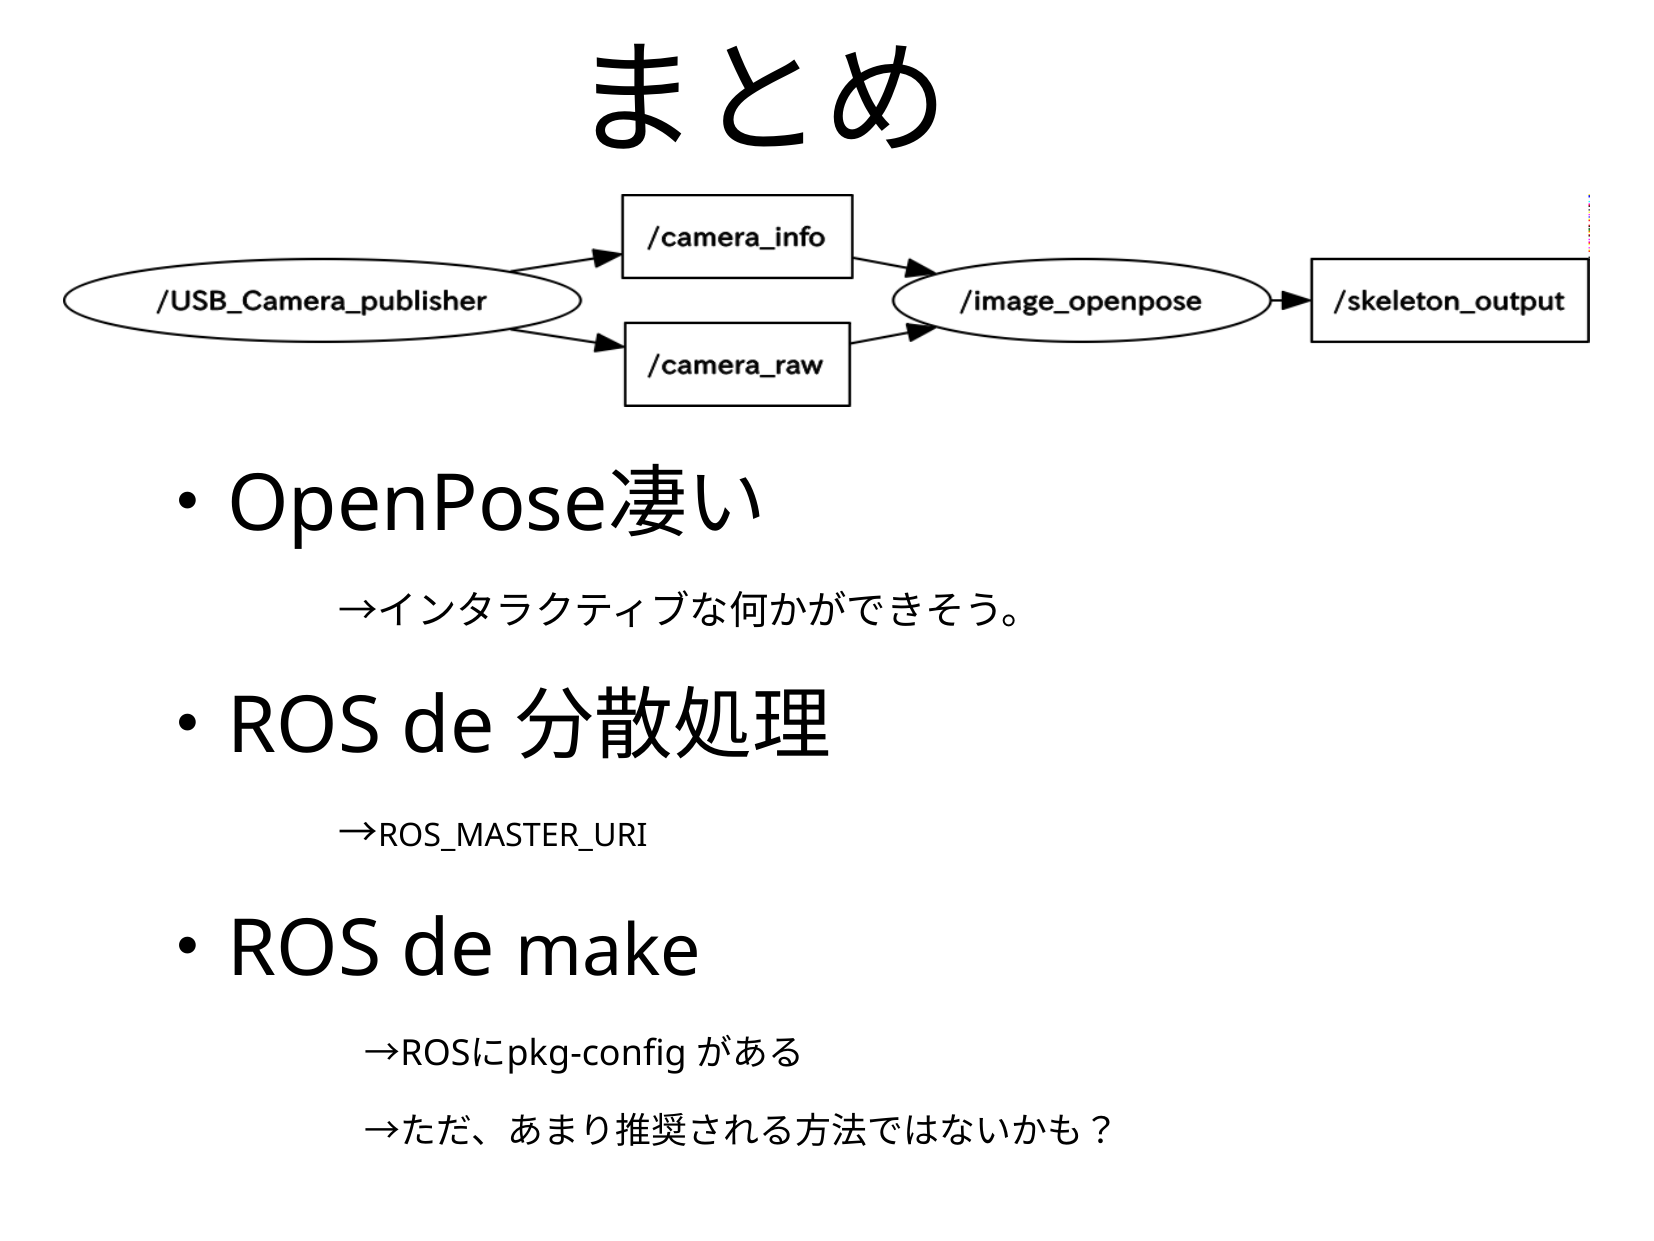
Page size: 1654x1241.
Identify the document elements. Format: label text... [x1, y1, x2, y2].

title まとめ [16, 13, 1506, 165]
list ・OpenPose凄い →インタラクティブな何かができそう。 ・ROS de 分散処理 →ROS_MASTER_URI ・ROS de make →ROSにpkg-config がある →ただ、あまり推奨される方法ではないかも？ [148, 438, 1637, 1158]
picture [63, 194, 1590, 407]
